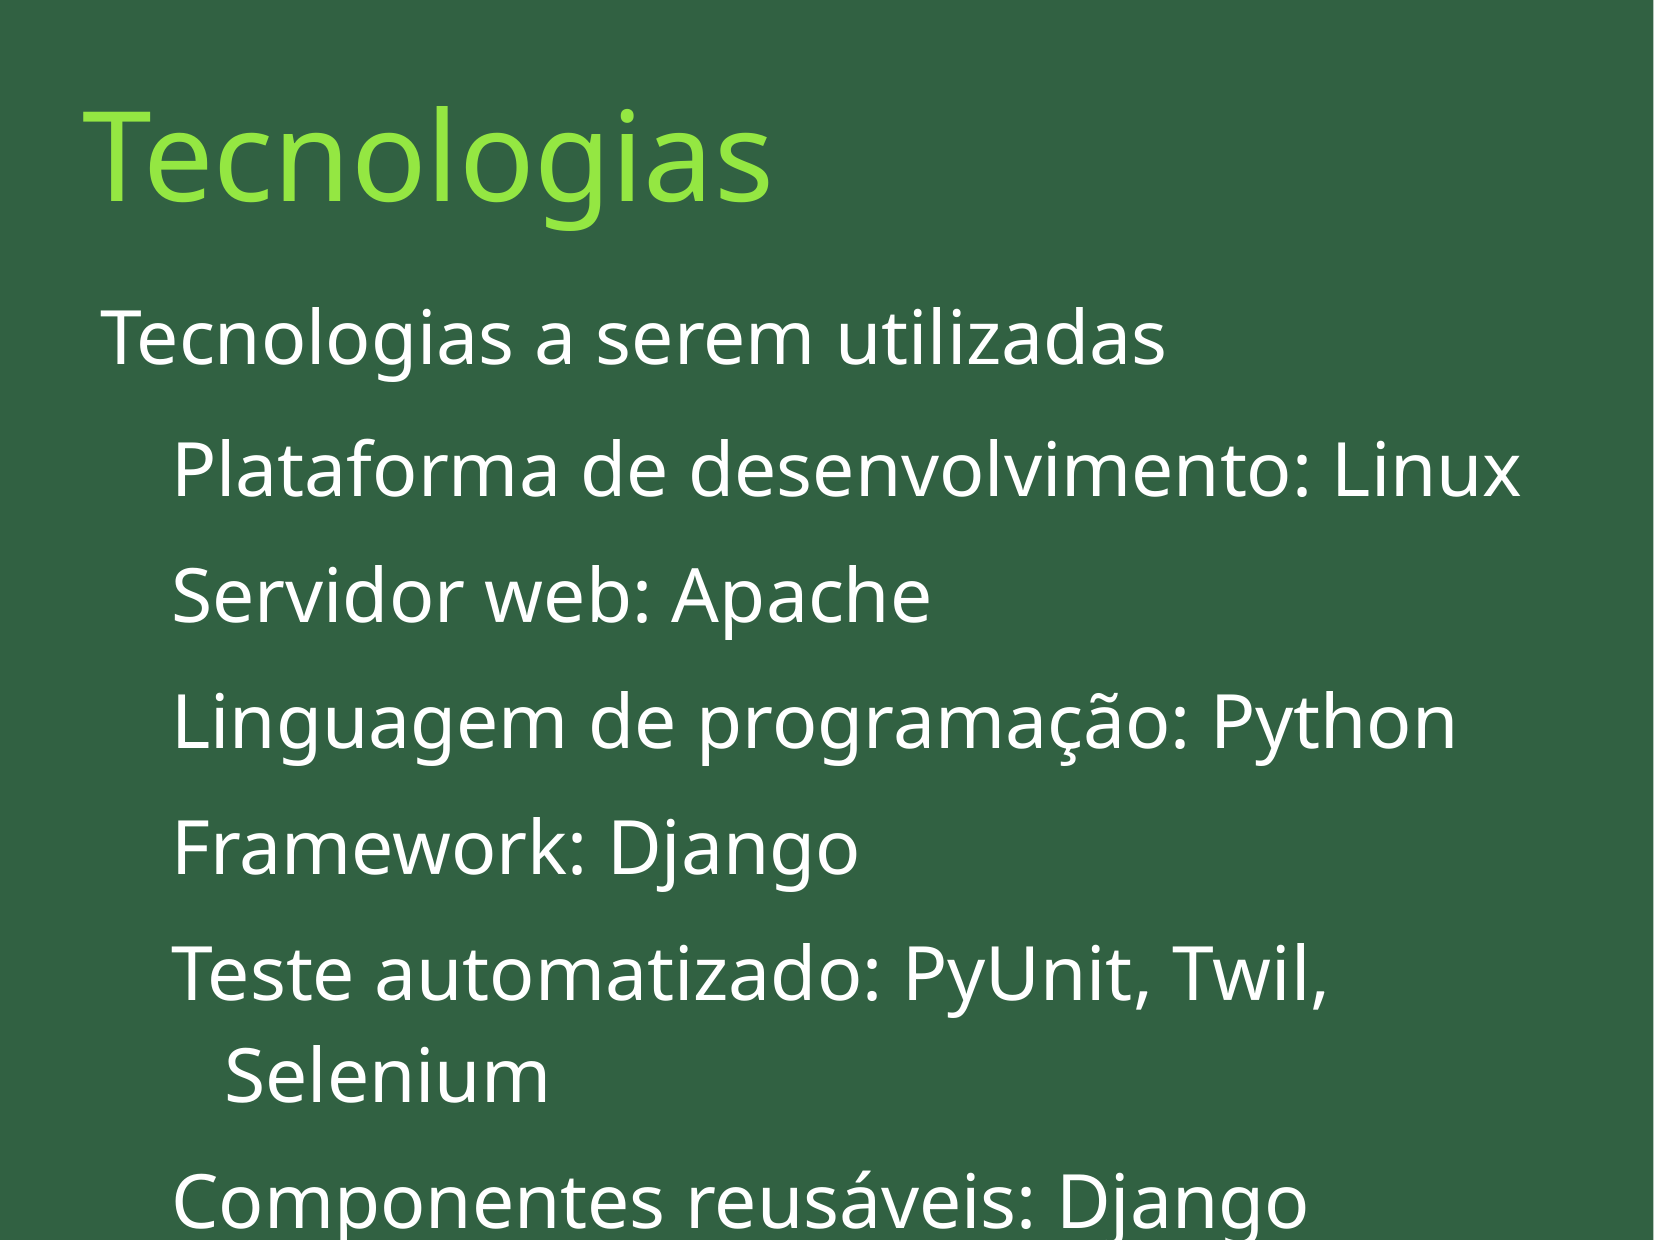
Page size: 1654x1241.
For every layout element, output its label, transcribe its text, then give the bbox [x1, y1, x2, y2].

title Tecnologias [82, 49, 1571, 257]
list Tecnologias a serem utilizadas Plataforma de desenvolvimento: Linux Servidor web: Apache Linguagem de programação: Python Framework: Django Teste automatizado: PyUnit, Twil, Selenium Componentes reusáveis: Django Plugables Banco de Dados: MySQL ou PostgreSQL (serão testados seus desempenhos) [82, 284, 1571, 1239]
